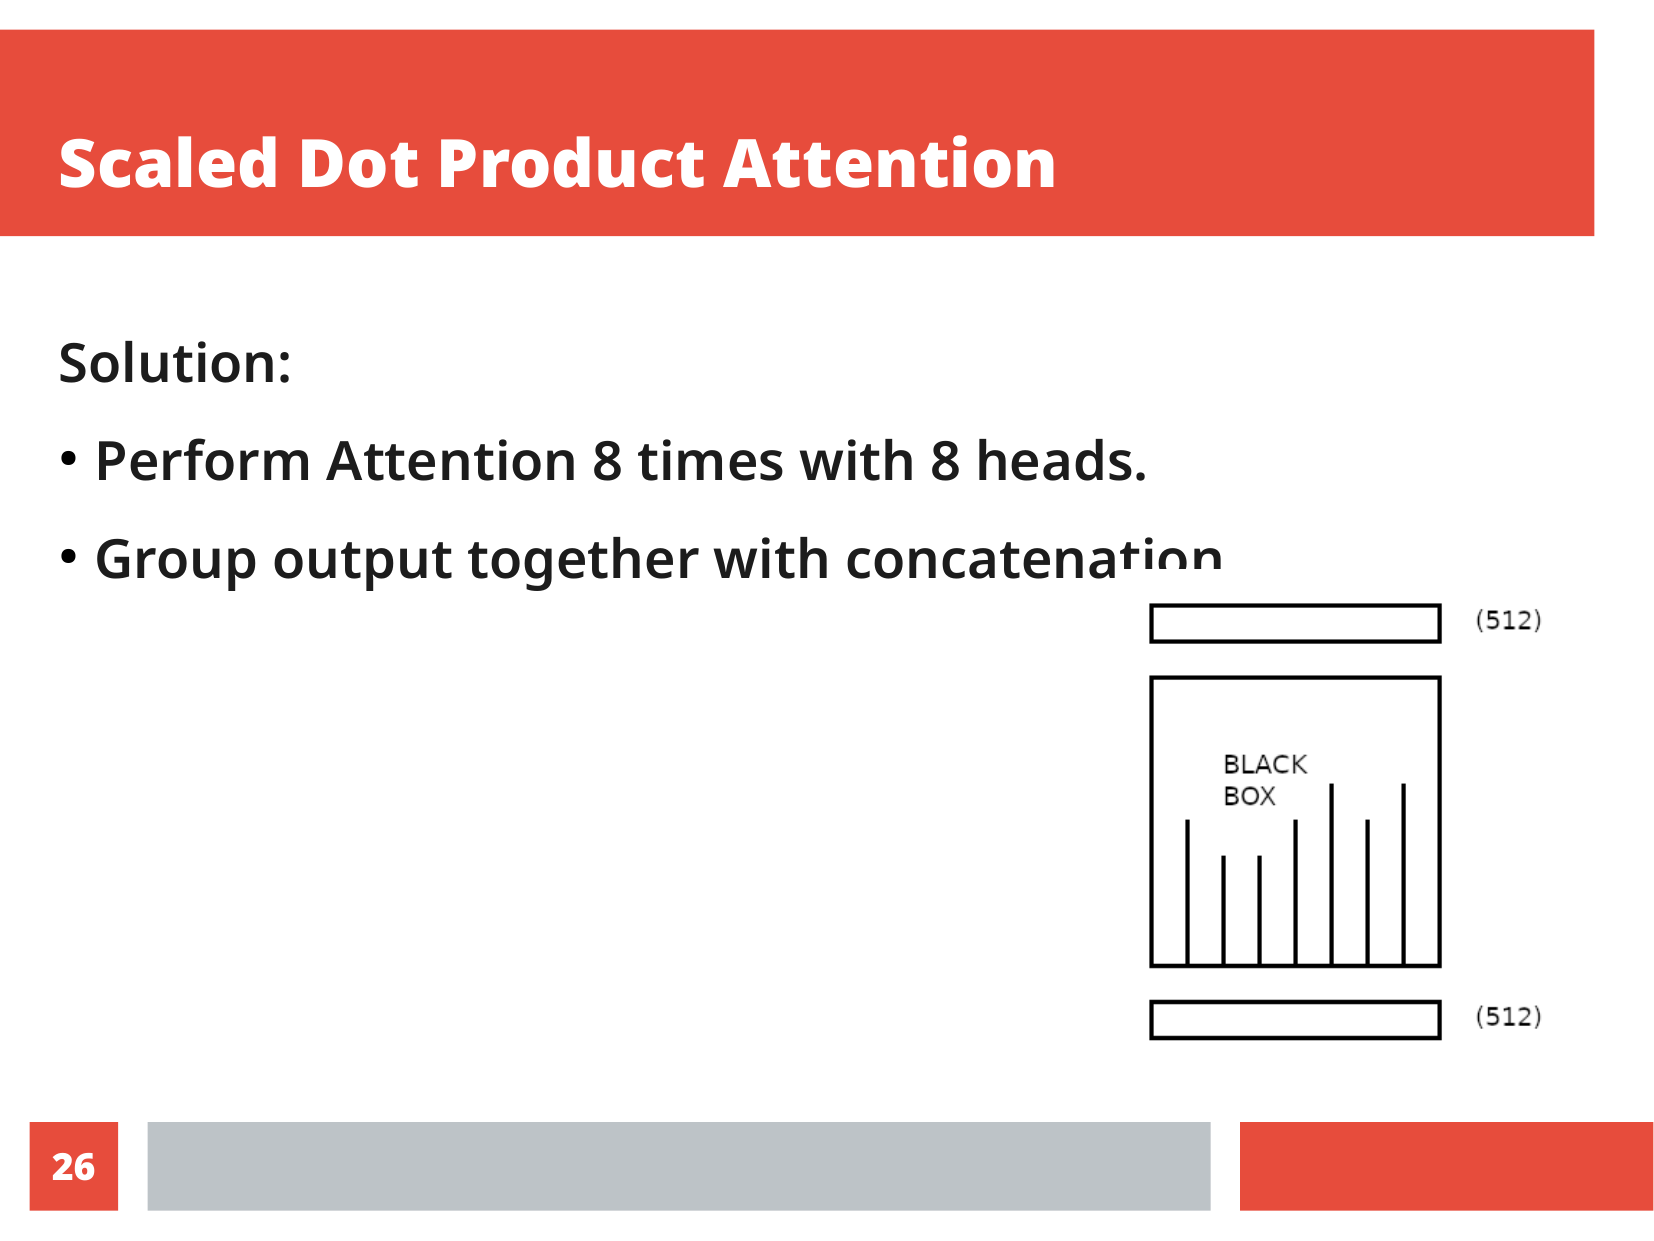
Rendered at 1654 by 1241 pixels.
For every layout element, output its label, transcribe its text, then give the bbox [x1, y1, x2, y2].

title Scaled Dot Product Attention [59, 59, 1595, 207]
list Solution: Perform Attention 8 times with 8 heads. Group output together with concatenation. [59, 324, 1565, 1093]
picture [1115, 569, 1576, 1088]
